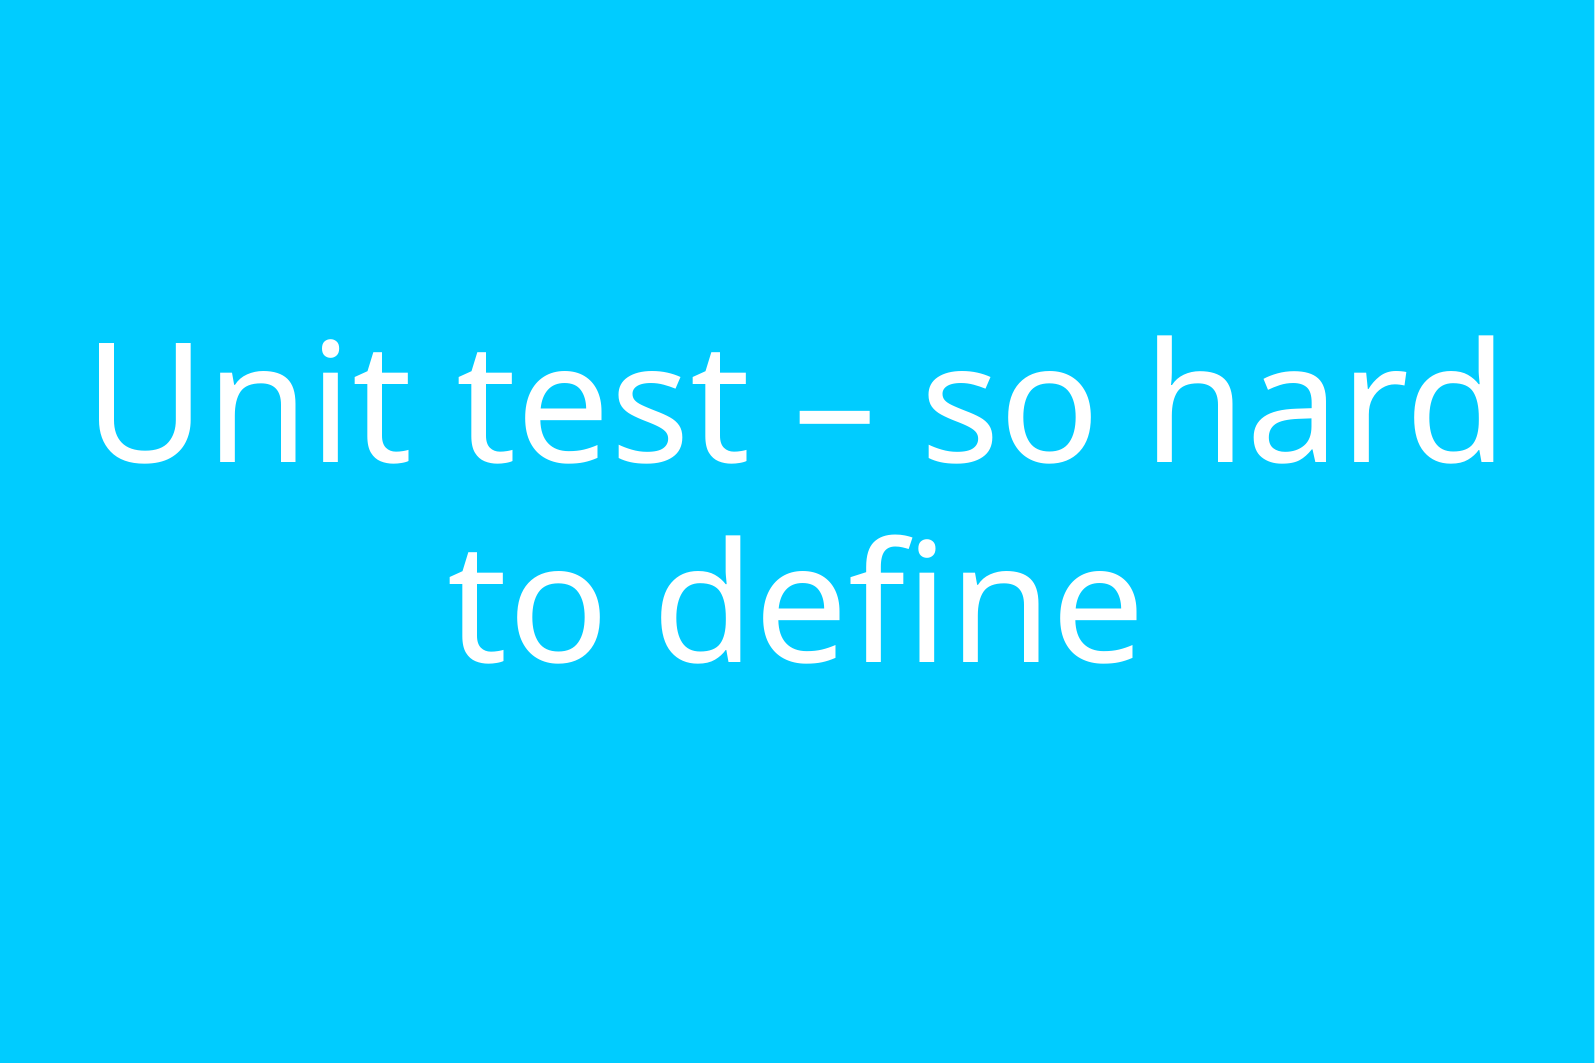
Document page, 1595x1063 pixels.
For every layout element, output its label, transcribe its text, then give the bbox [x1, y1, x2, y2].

text_box Unit test – so hard to define [79, 42, 1515, 951]
